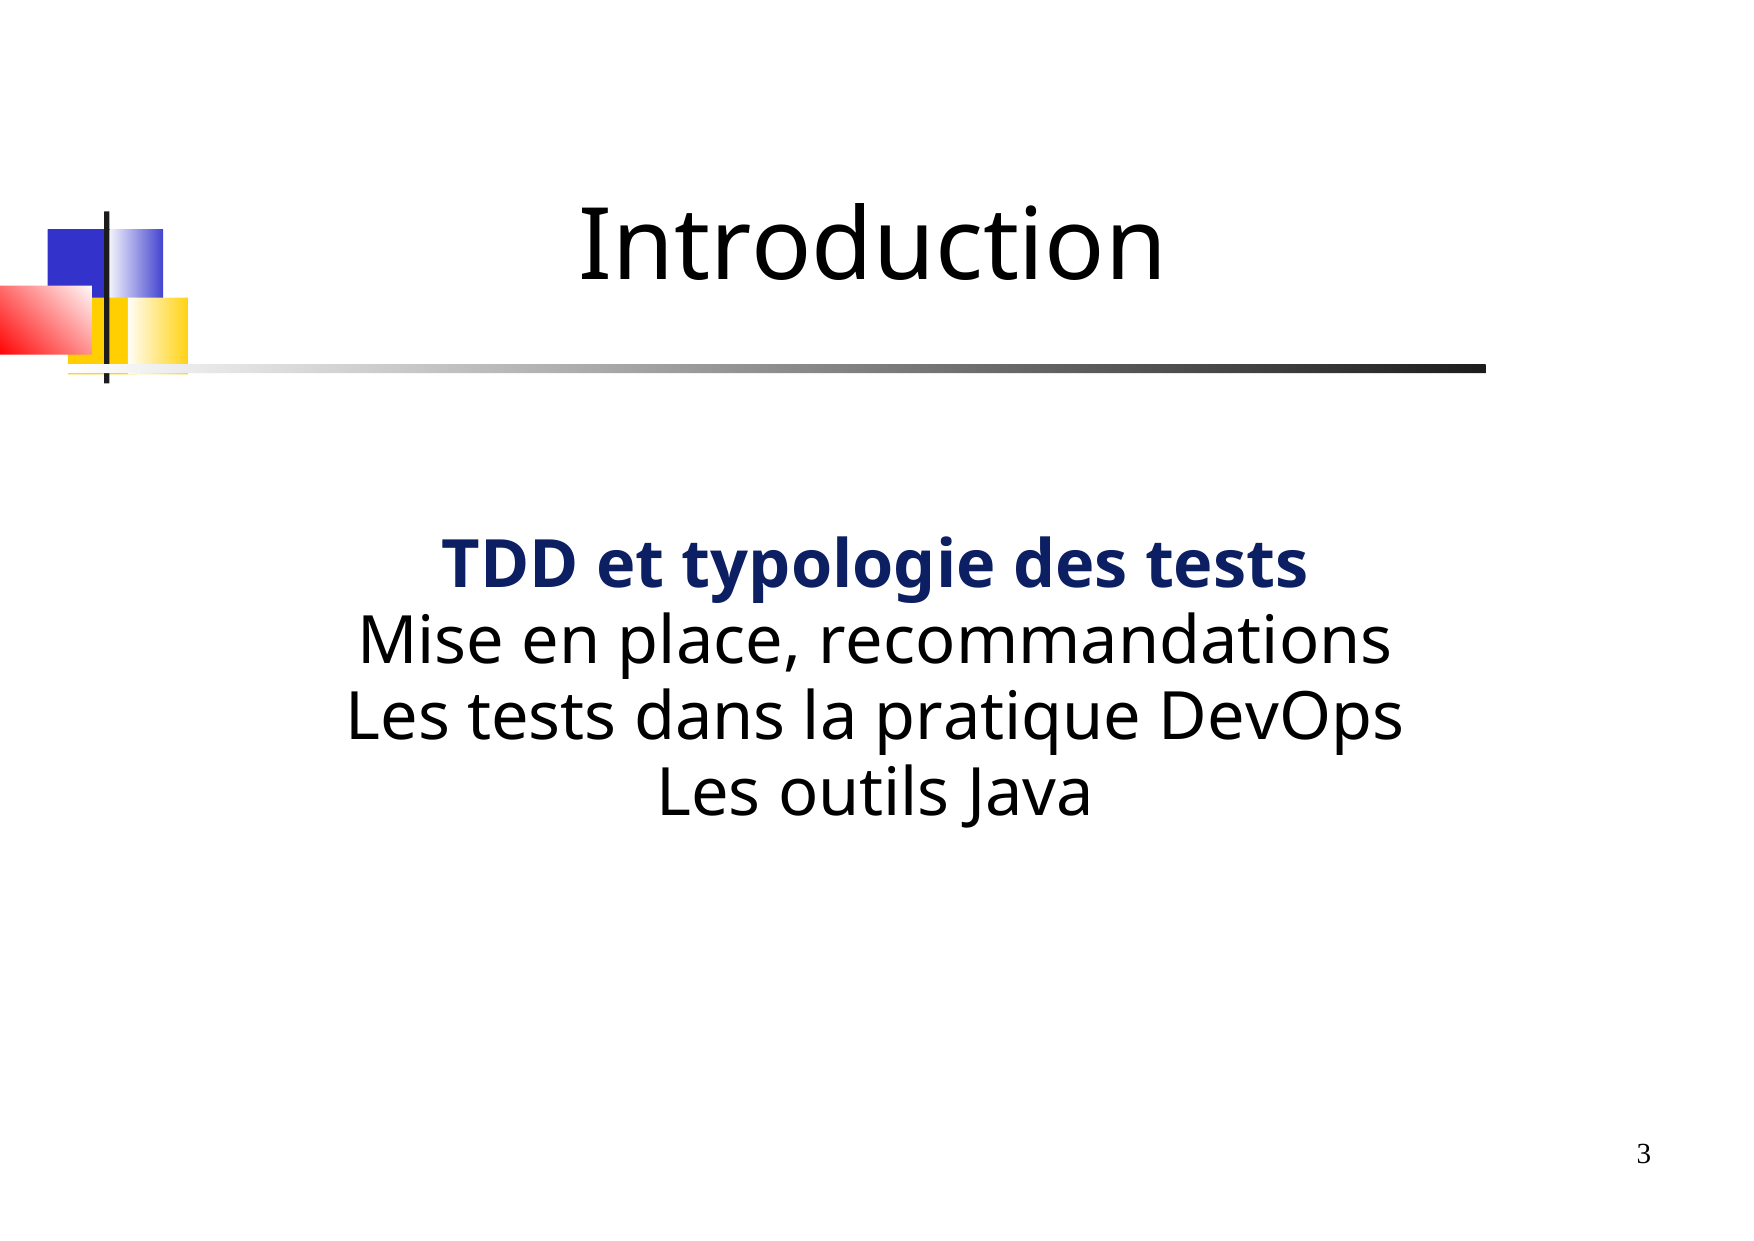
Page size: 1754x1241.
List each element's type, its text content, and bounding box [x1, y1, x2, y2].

title Introduction [179, 139, 1567, 351]
subtitle TDD et typologie des tests Mise en place, recommandations Les tests dans la pratique DevOps Les outils Java [179, 371, 1567, 1091]
